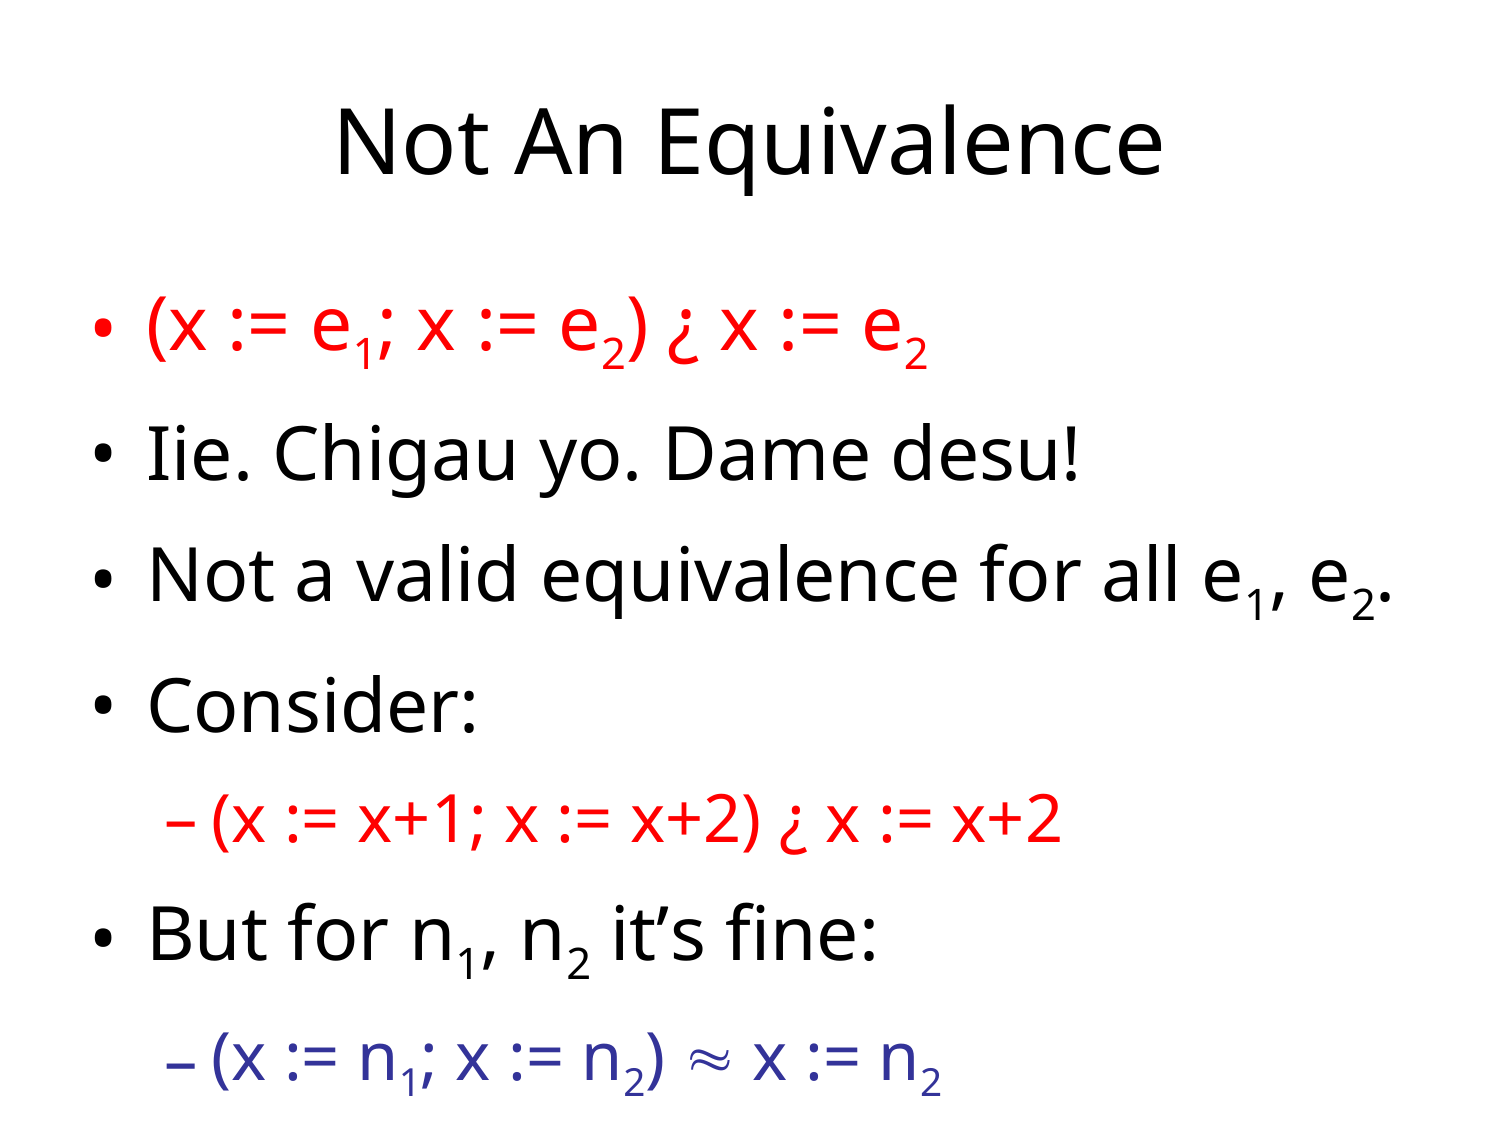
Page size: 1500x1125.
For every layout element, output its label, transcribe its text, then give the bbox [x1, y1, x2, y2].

title Not An Equivalence [75, 45, 1426, 233]
list (x := e1; x := e2) ¿ x := e2 Iie. Chigau yo. Dame desu! Not a valid equivalence for all e1, e2. Consider: (x := x+1; x := x+2) ¿ x := x+2 But for n1, n2 it’s fine: (x := n1; x := n2)  x := n2 [75, 262, 1426, 1045]
